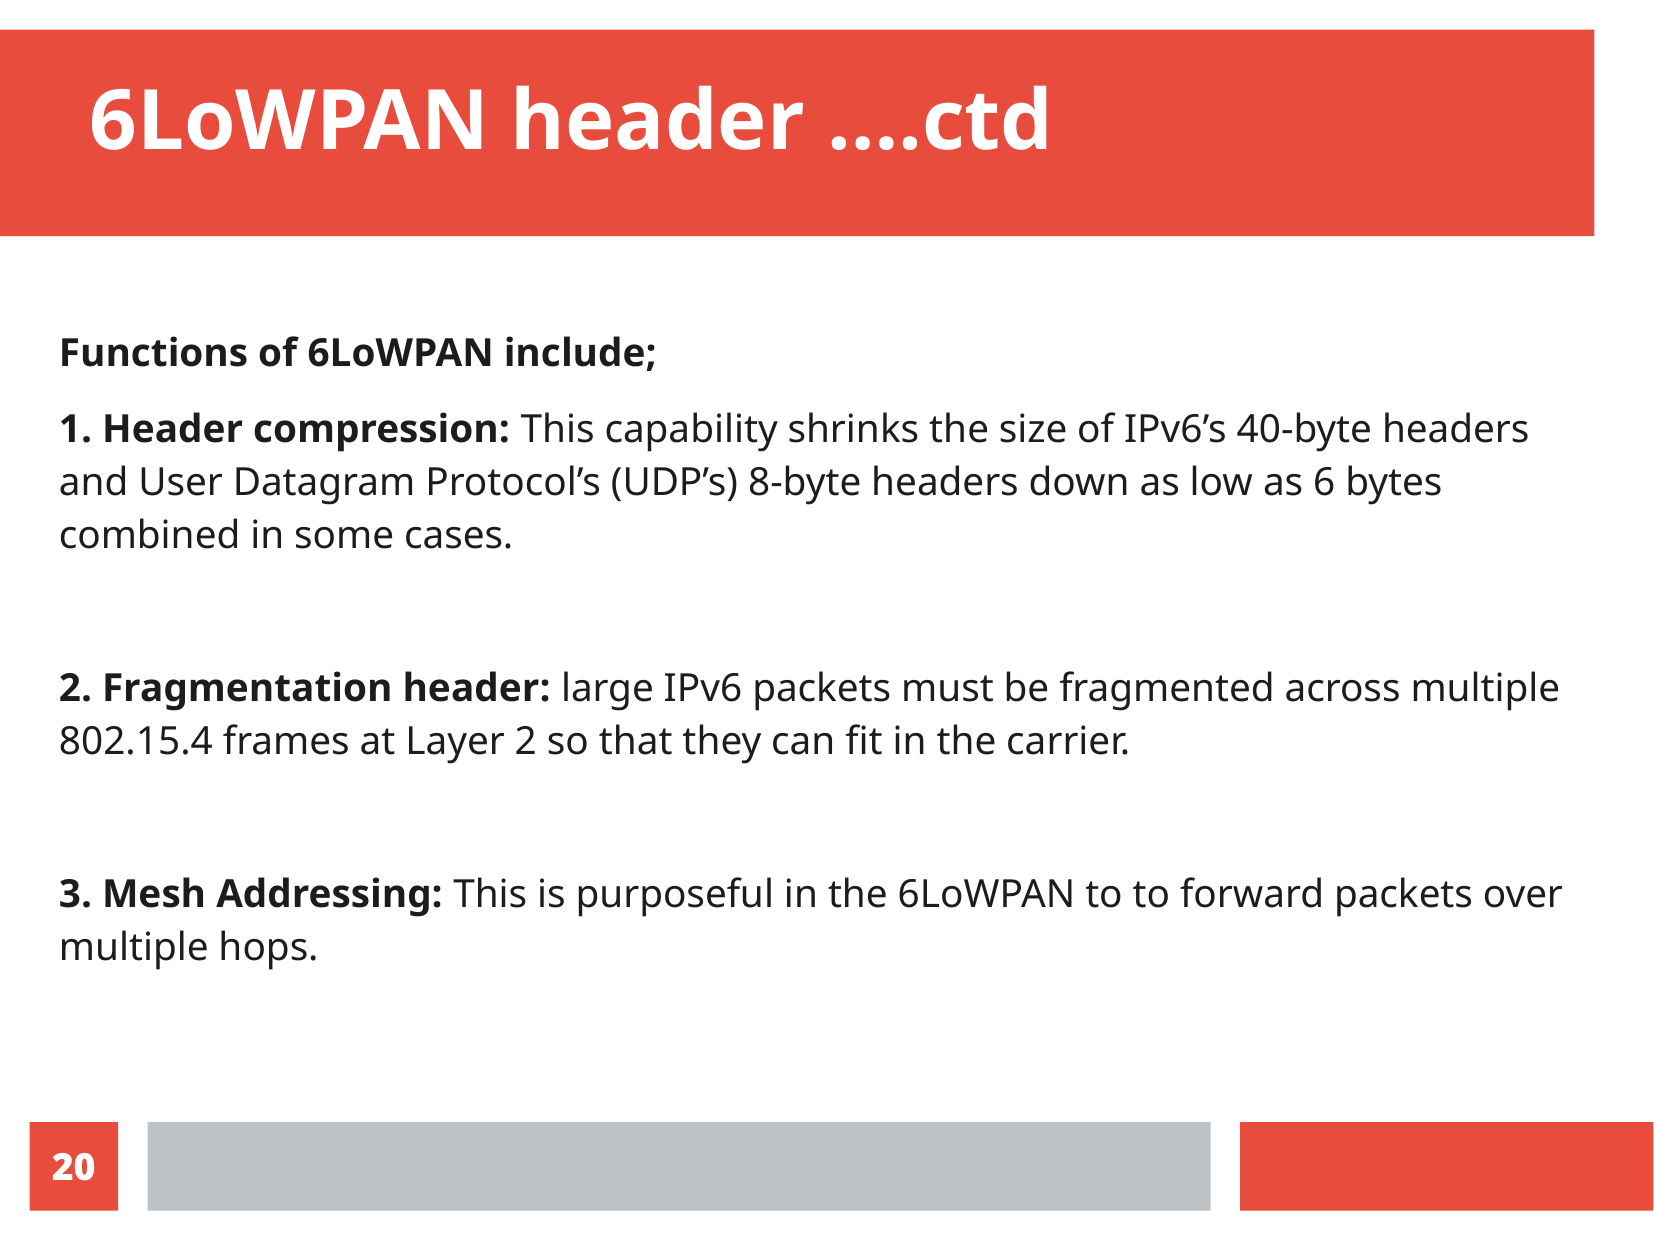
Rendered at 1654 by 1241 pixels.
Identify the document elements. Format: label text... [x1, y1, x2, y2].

text_box 6LoWPAN header ….ctd [75, 53, 1561, 166]
list Functions of 6LoWPAN include; 1. Header compression: This capability shrinks the size of IPv6’s 40-byte headers and User Datagram Protocol’s (UDP’s) 8-byte headers down as low as 6 bytes combined in some cases. 2. Fragmentation header: large IPv6 packets must be fragmented across multiple 802.15.4 frames at Layer 2 so that they can fit in the carrier. 3. Mesh Addressing: This is purposeful in the 6LoWPAN to to forward packets over multiple hops. [59, 324, 1565, 1093]
